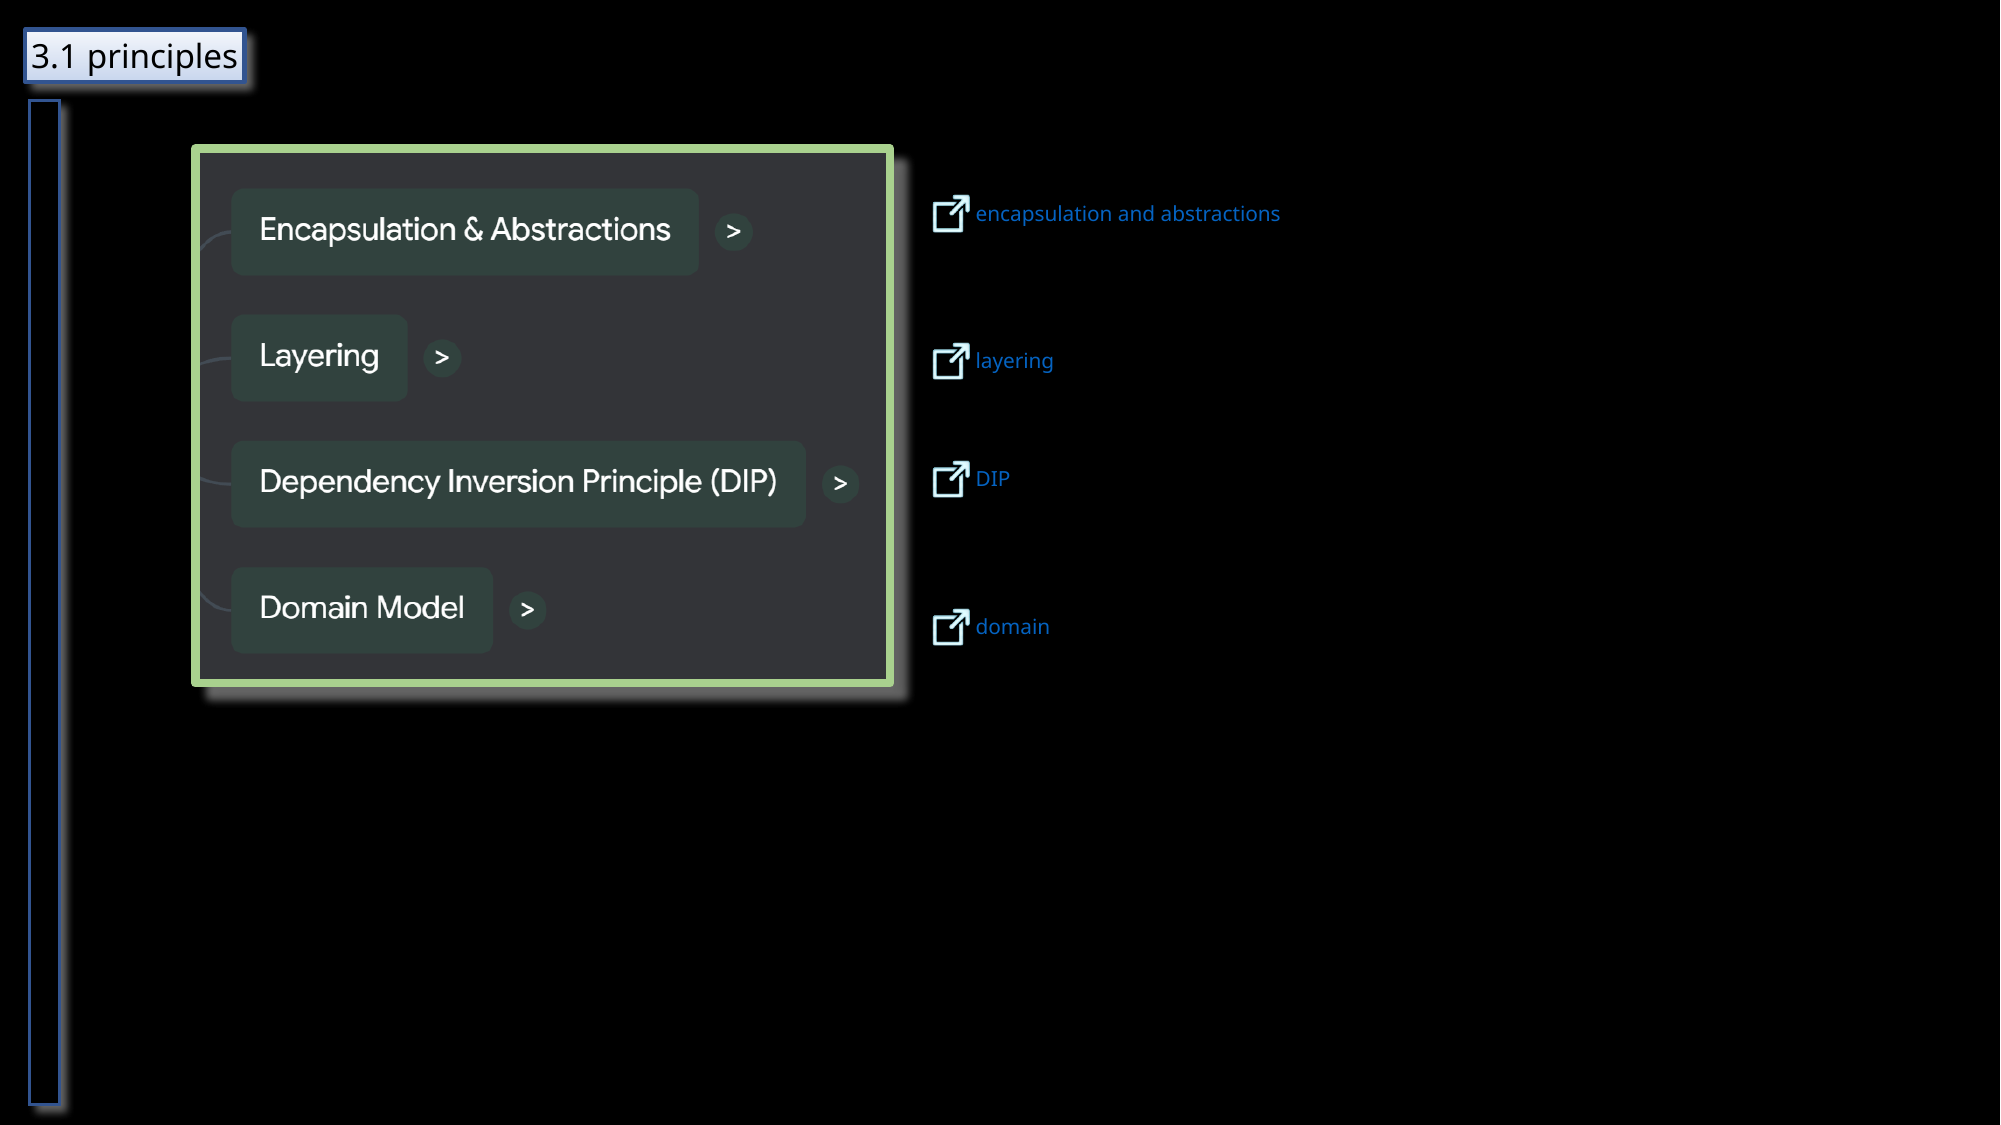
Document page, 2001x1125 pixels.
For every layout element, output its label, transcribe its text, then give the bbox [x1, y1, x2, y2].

text_box DIP [974, 458, 1026, 502]
text_box encapsulation and abstractions [974, 192, 1296, 236]
picture [928, 190, 974, 237]
text_box domain [974, 606, 1066, 650]
picture [928, 338, 974, 384]
picture [928, 604, 974, 650]
picture [199, 152, 886, 680]
text_box layering [974, 340, 1069, 384]
title 3.1 principles [29, 29, 241, 82]
picture [928, 456, 974, 502]
text_box [29, 100, 60, 1105]
